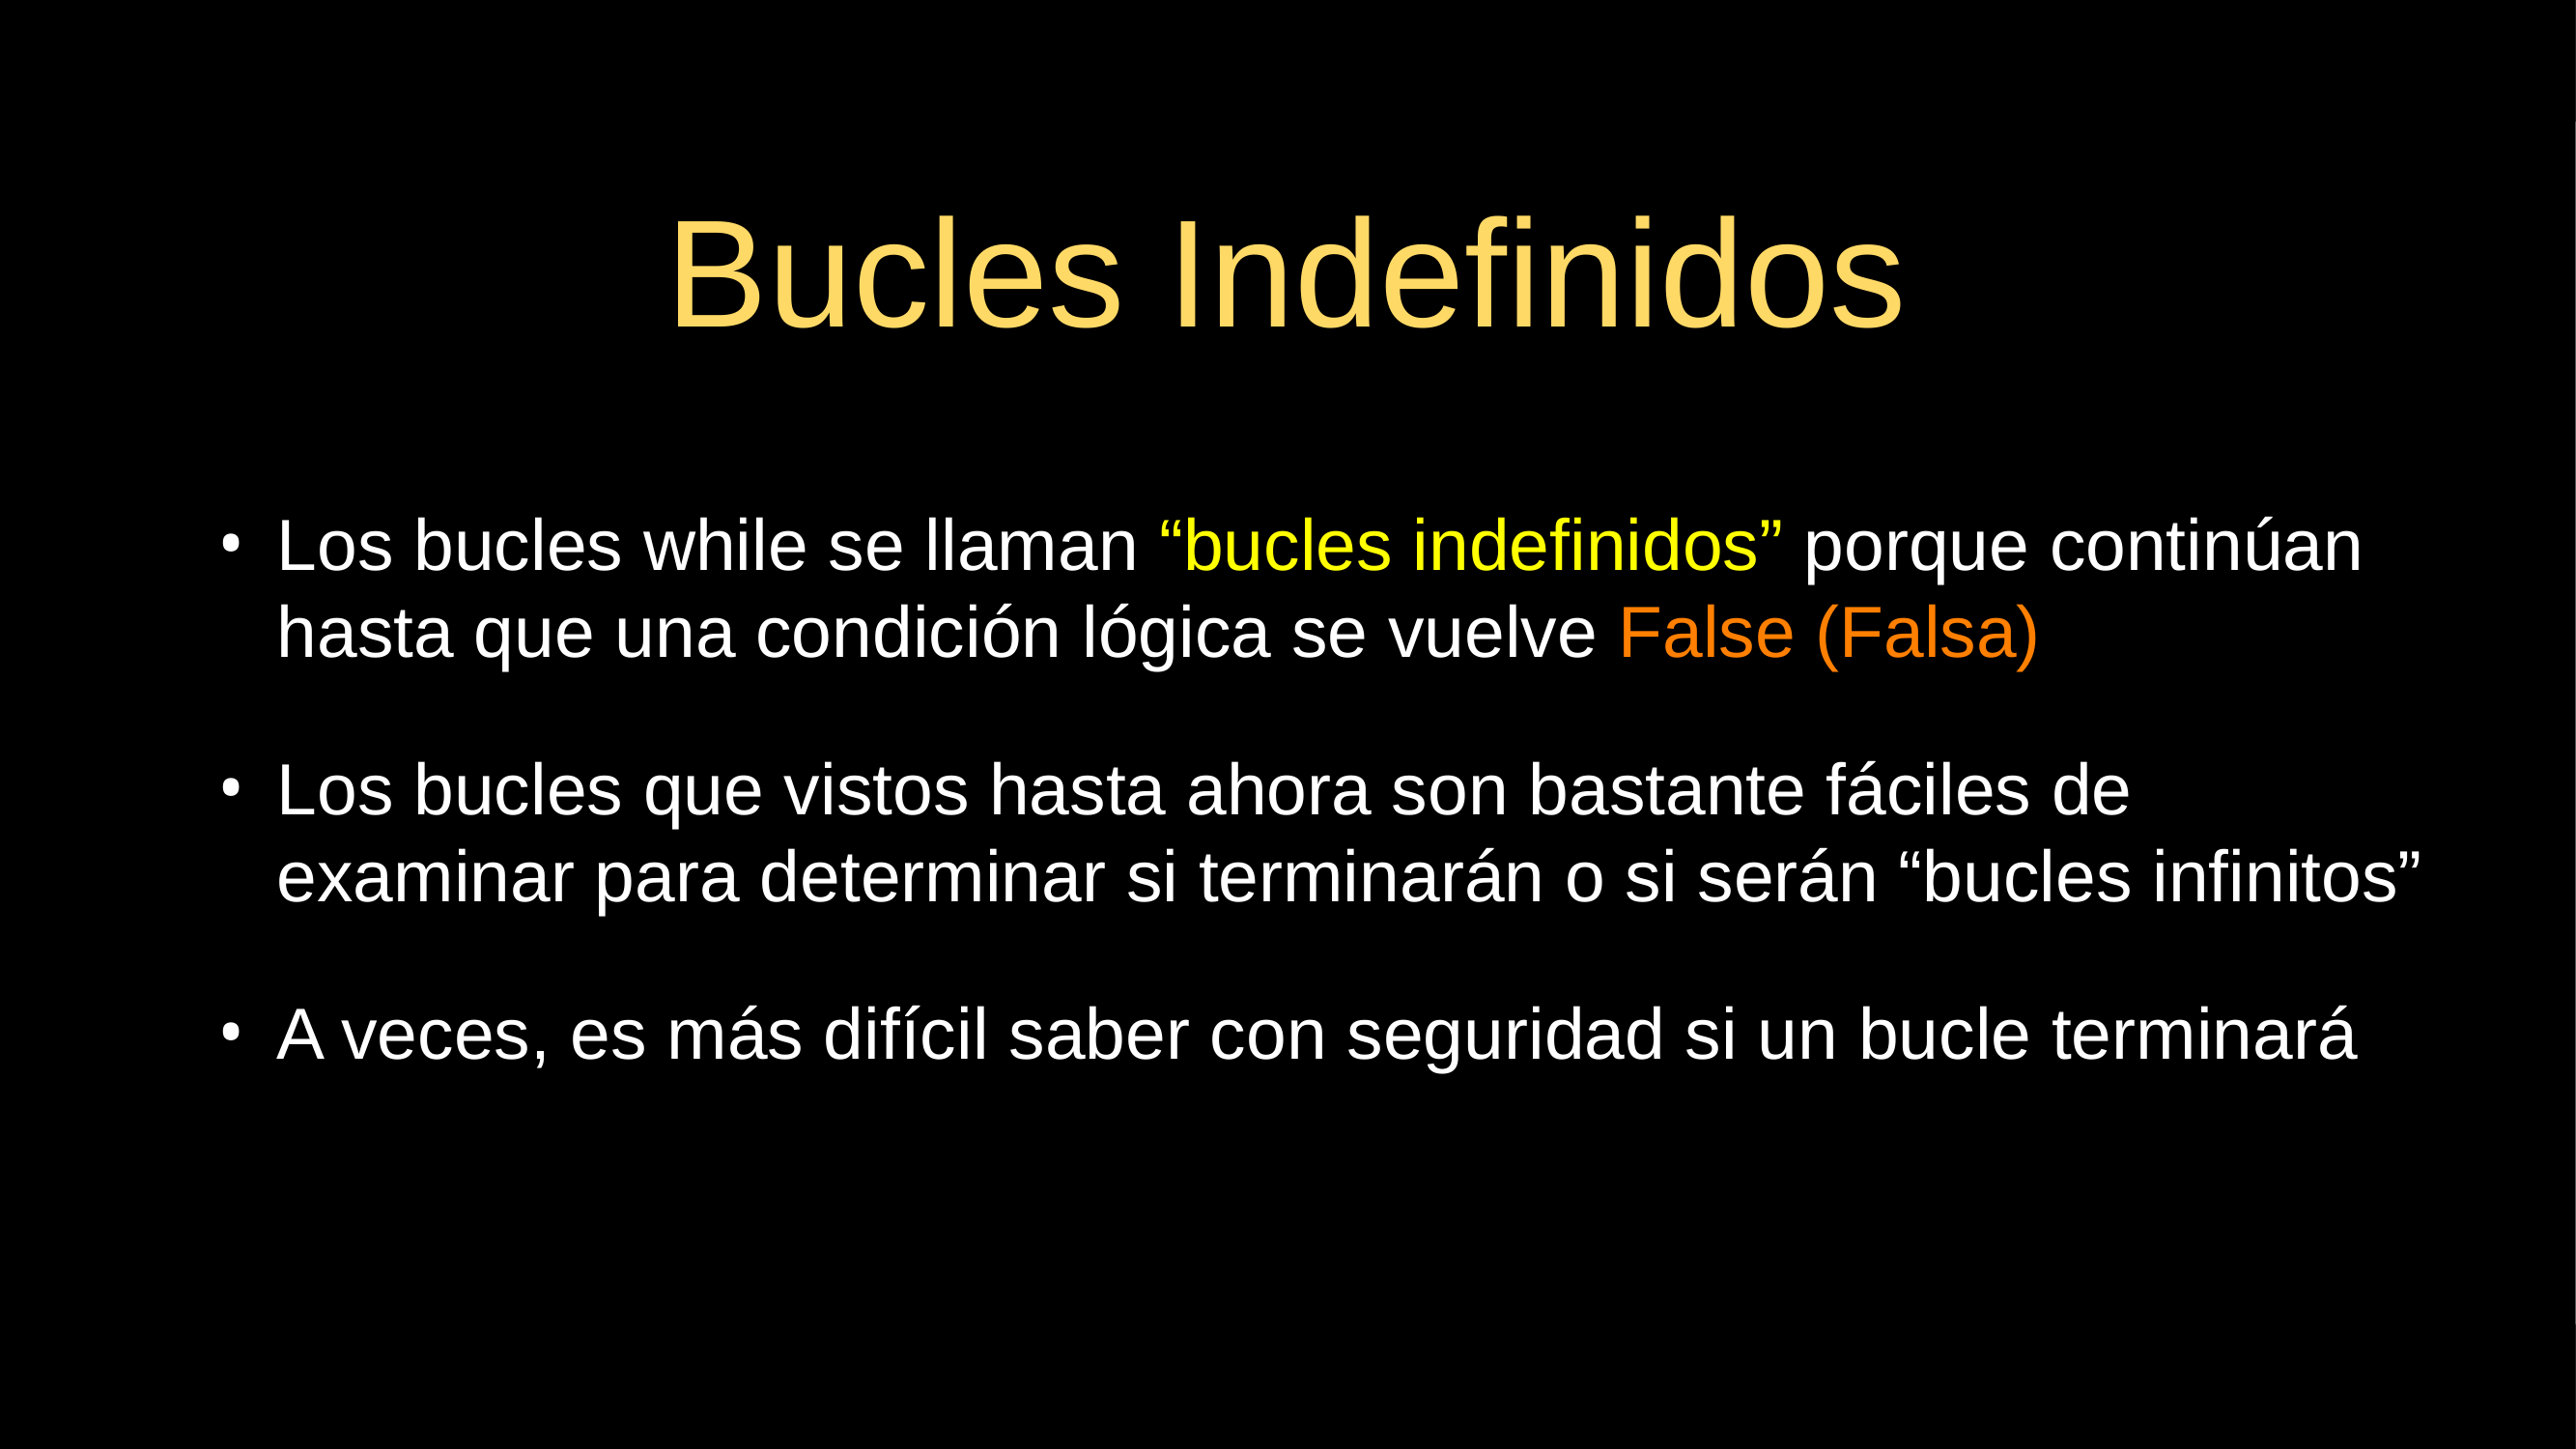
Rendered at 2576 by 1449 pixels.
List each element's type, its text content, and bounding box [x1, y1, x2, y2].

list Los bucles while se llaman “bucles indefinidos” porque continúan hasta que una condición lógica se vuelve False (Falsa) Los bucles que vistos hasta ahora son bastante fáciles de examinar para determinar si terminarán o si serán “bucles infinitos” A veces, es más difícil saber con seguridad si un bucle terminará [152, 318, 2441, 1254]
title Bucles Indefinidos [183, 129, 2391, 318]
